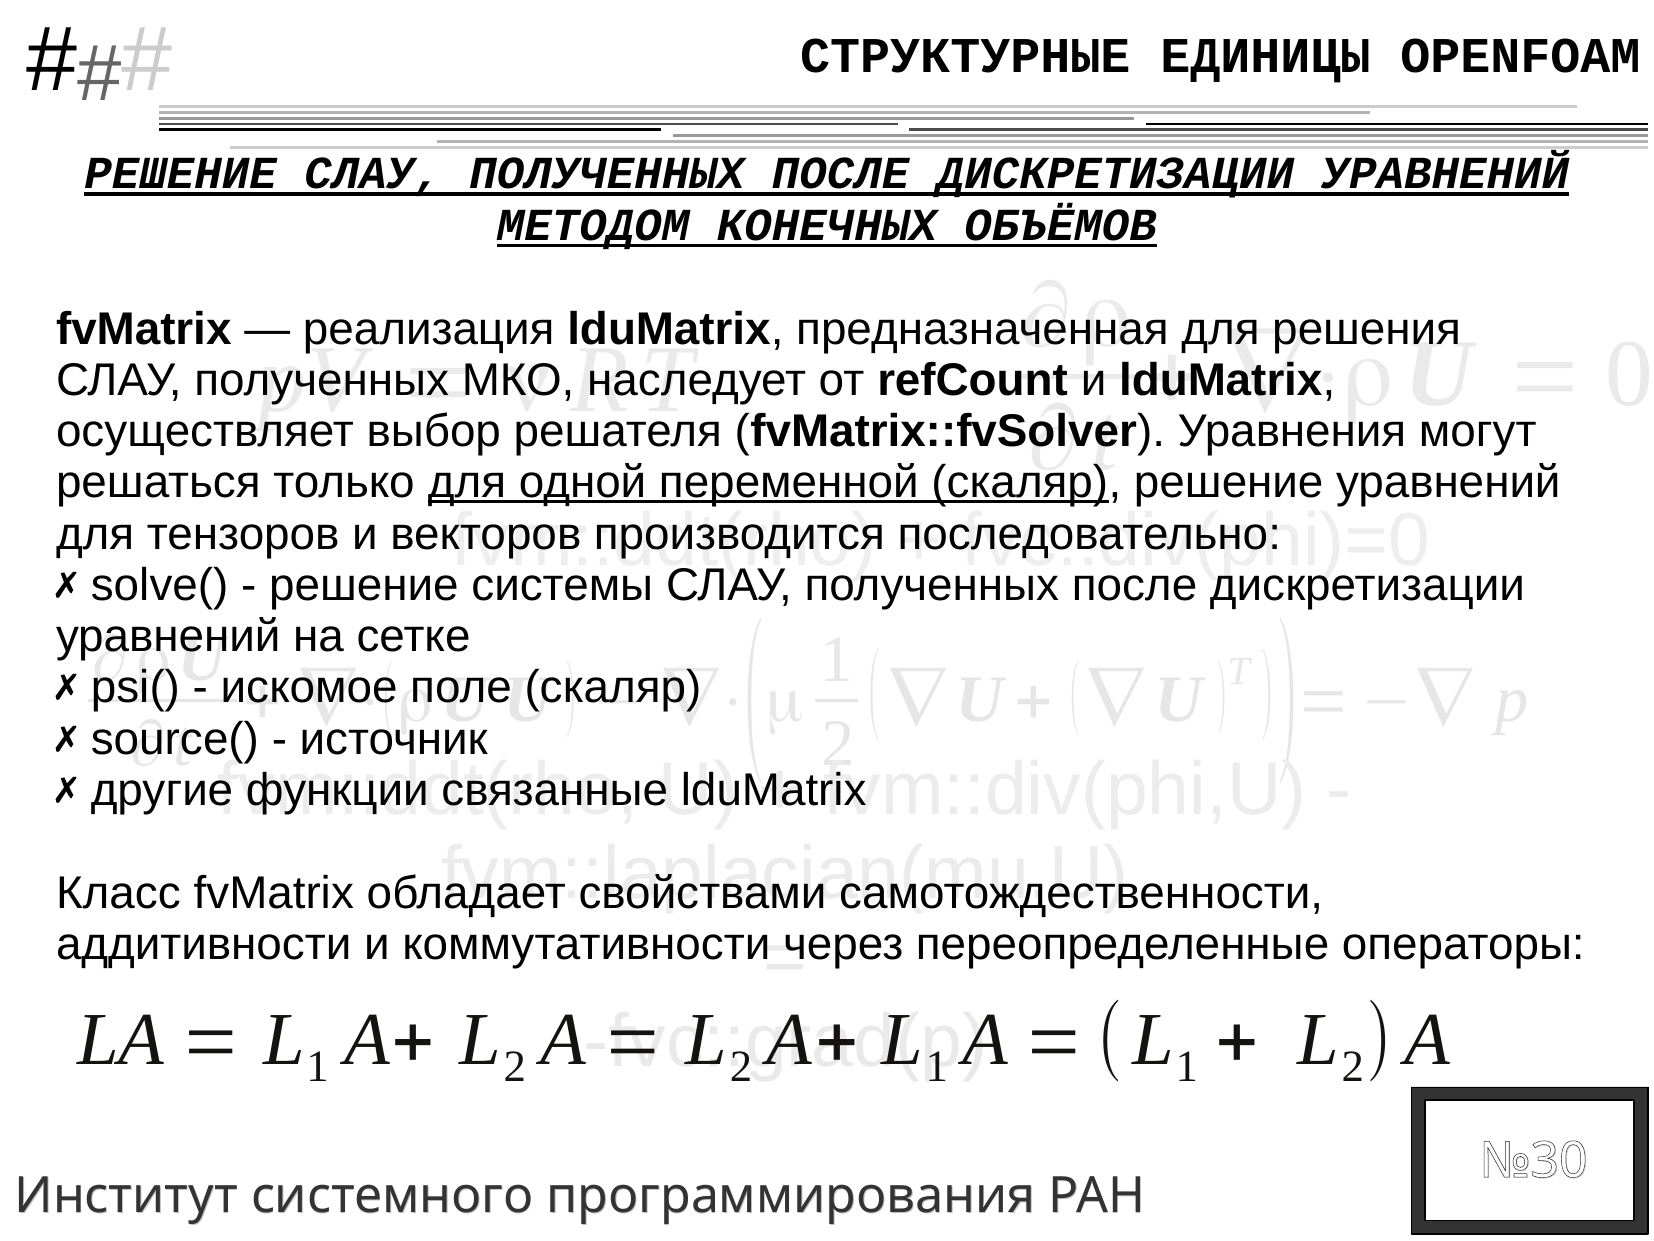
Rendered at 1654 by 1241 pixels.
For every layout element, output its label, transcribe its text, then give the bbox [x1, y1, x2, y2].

chart [65, 996, 1457, 1093]
title РЕШЕНИЕ СЛАУ, ПОЛУЧЕННЫХ ПОСЛЕ ДИСКРЕТИЗАЦИИ УРАВНЕНИЙ МЕТОДОМ КОНЕЧНЫХ ОБЪЁМОВ [0, 147, 1654, 257]
text_box fvMatrix — реализация lduMatrix, предназначенная для решения СЛАУ, полученных МКО, наследует от refCount и lduMatrix, осуществляет выбор решателя (fvMatrix::fvSolver). Уравнения могут решаться только для одной переменной (скаляр), решение уравнений для тензоров и векторов производится последовательно: solve() - решение системы СЛАУ, полученных после дискретизации уравнений на сетке psi() - искомое поле (скаляр) source() - источник другие функции связанные lduMatrix Класс fvMatrix обладает свойствами самотождественности, аддитивности и коммутативности через переопределенные операторы: [41, 295, 1613, 1063]
